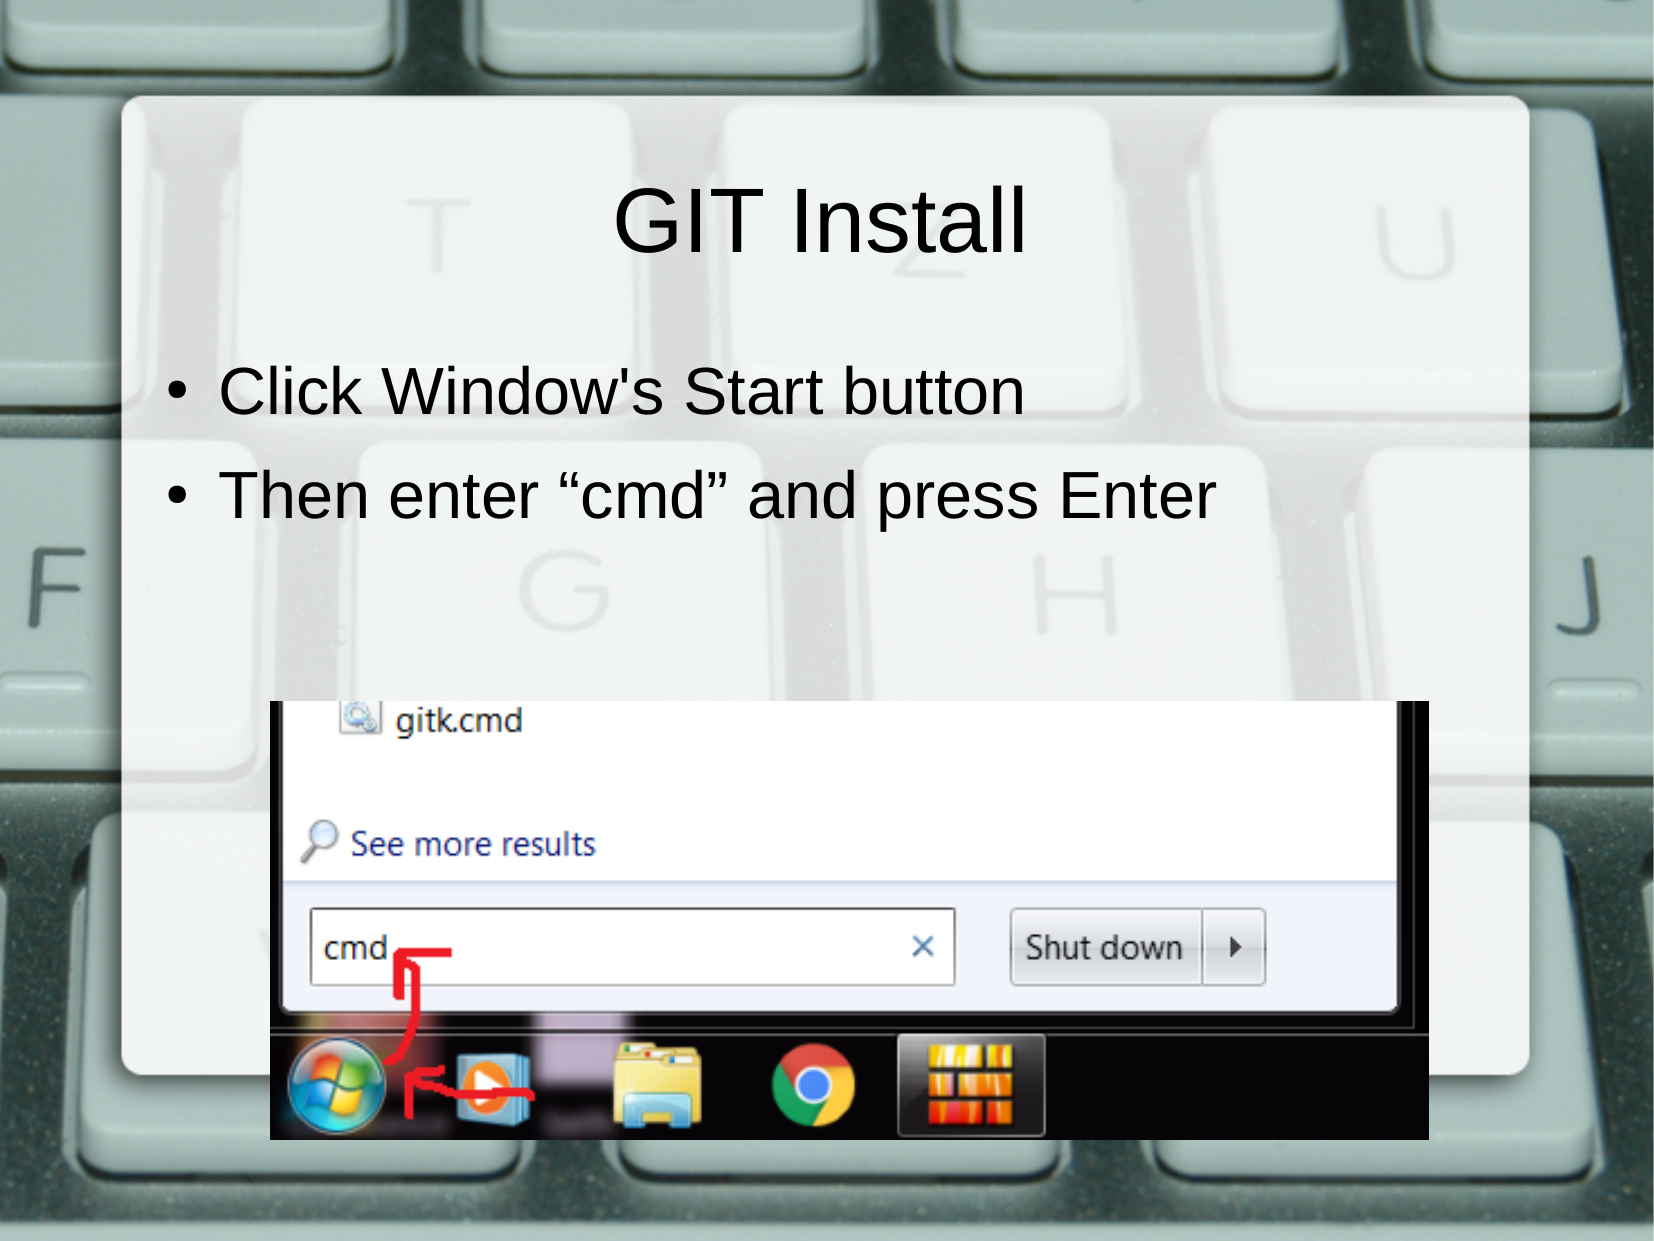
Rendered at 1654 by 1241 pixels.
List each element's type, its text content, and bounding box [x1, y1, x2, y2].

list Click Window's Start button Then enter “cmd” and press Enter [147, 354, 1506, 1063]
picture [0, 0, 1654, 1241]
title GIT Install [135, 117, 1506, 325]
